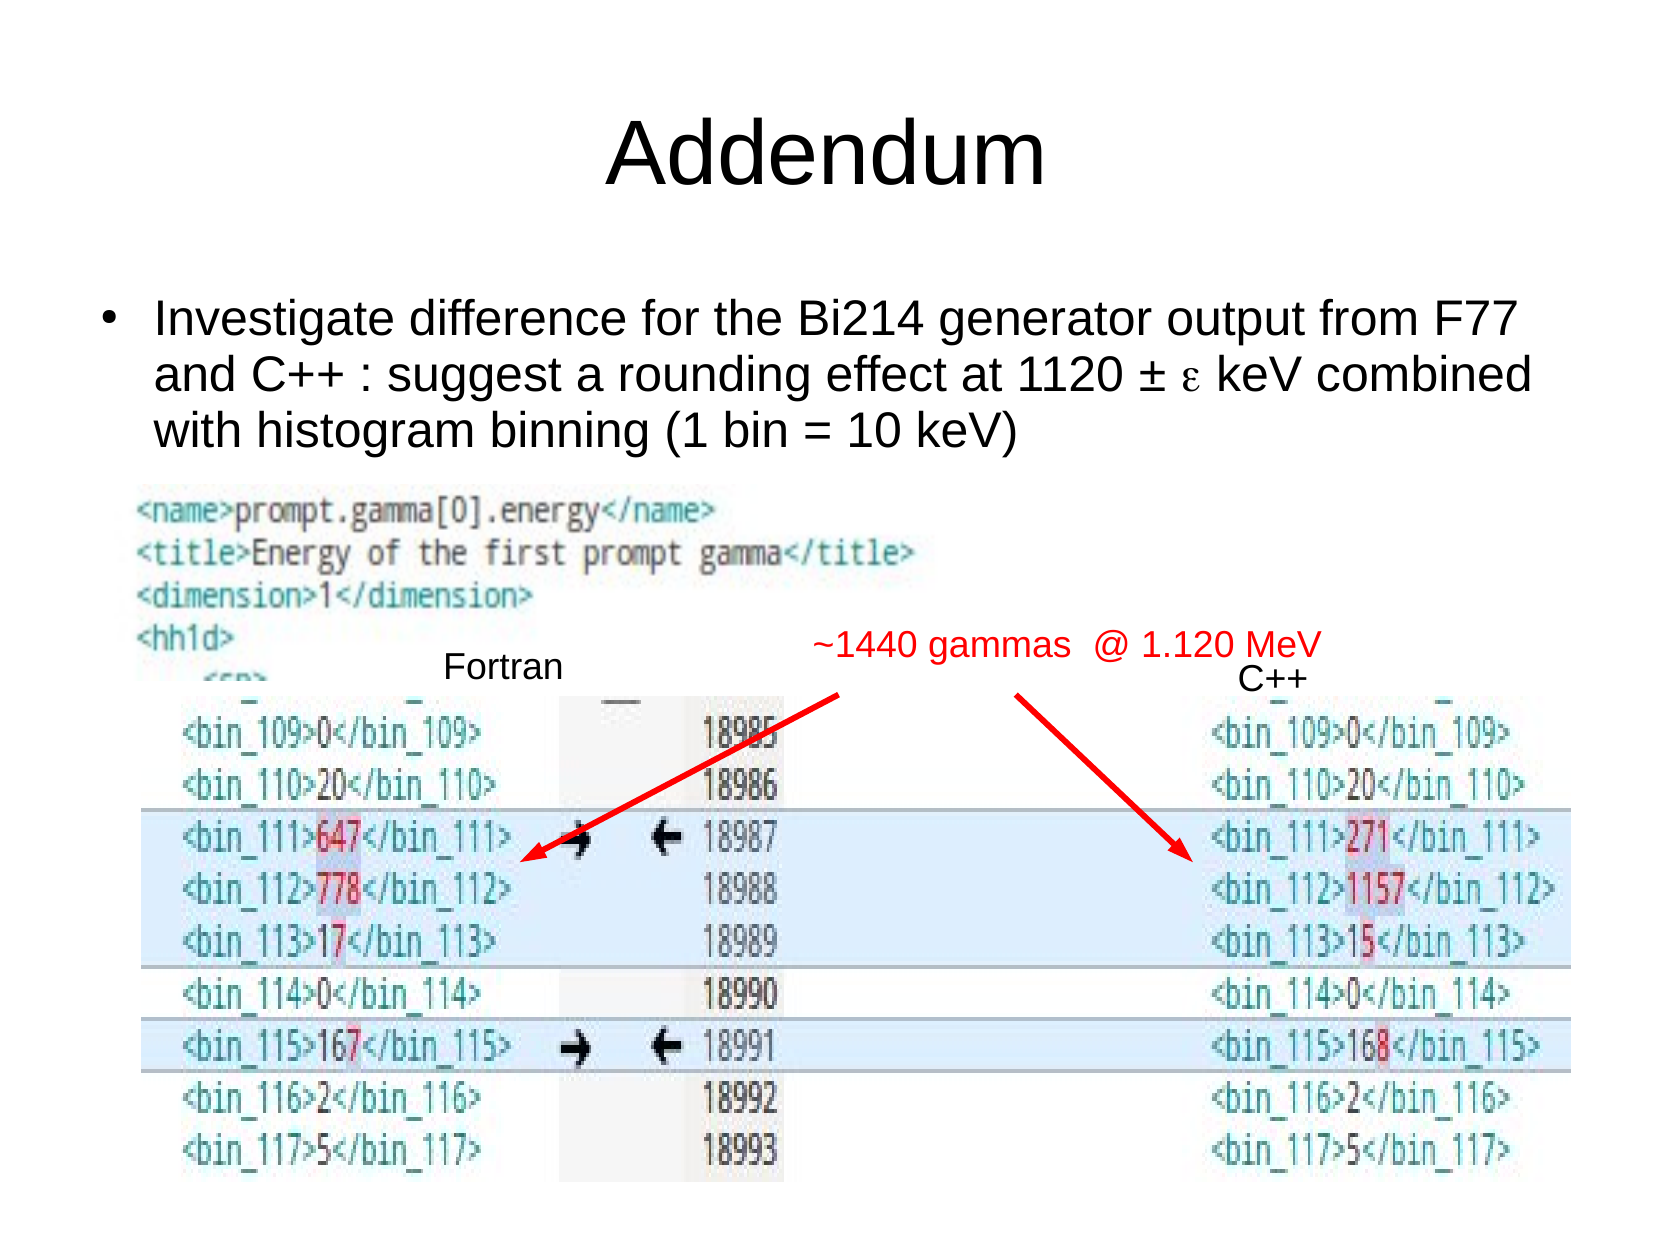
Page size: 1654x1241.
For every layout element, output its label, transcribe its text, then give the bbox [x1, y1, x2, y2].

picture [94, 484, 957, 681]
text_box C++ [1222, 674, 1324, 733]
picture [141, 696, 1571, 1182]
text_box ~1440 gammas @ 1.120 MeV [797, 616, 1338, 674]
title Addendum [82, 49, 1571, 257]
list Investigate difference for the Bi214 generator output from F77 and C++ : suggest a rounding effect at 1120 ± e keV combined with histogram binning (1 bin = 10 keV) [82, 290, 1538, 1010]
text_box Fortran [428, 637, 579, 695]
